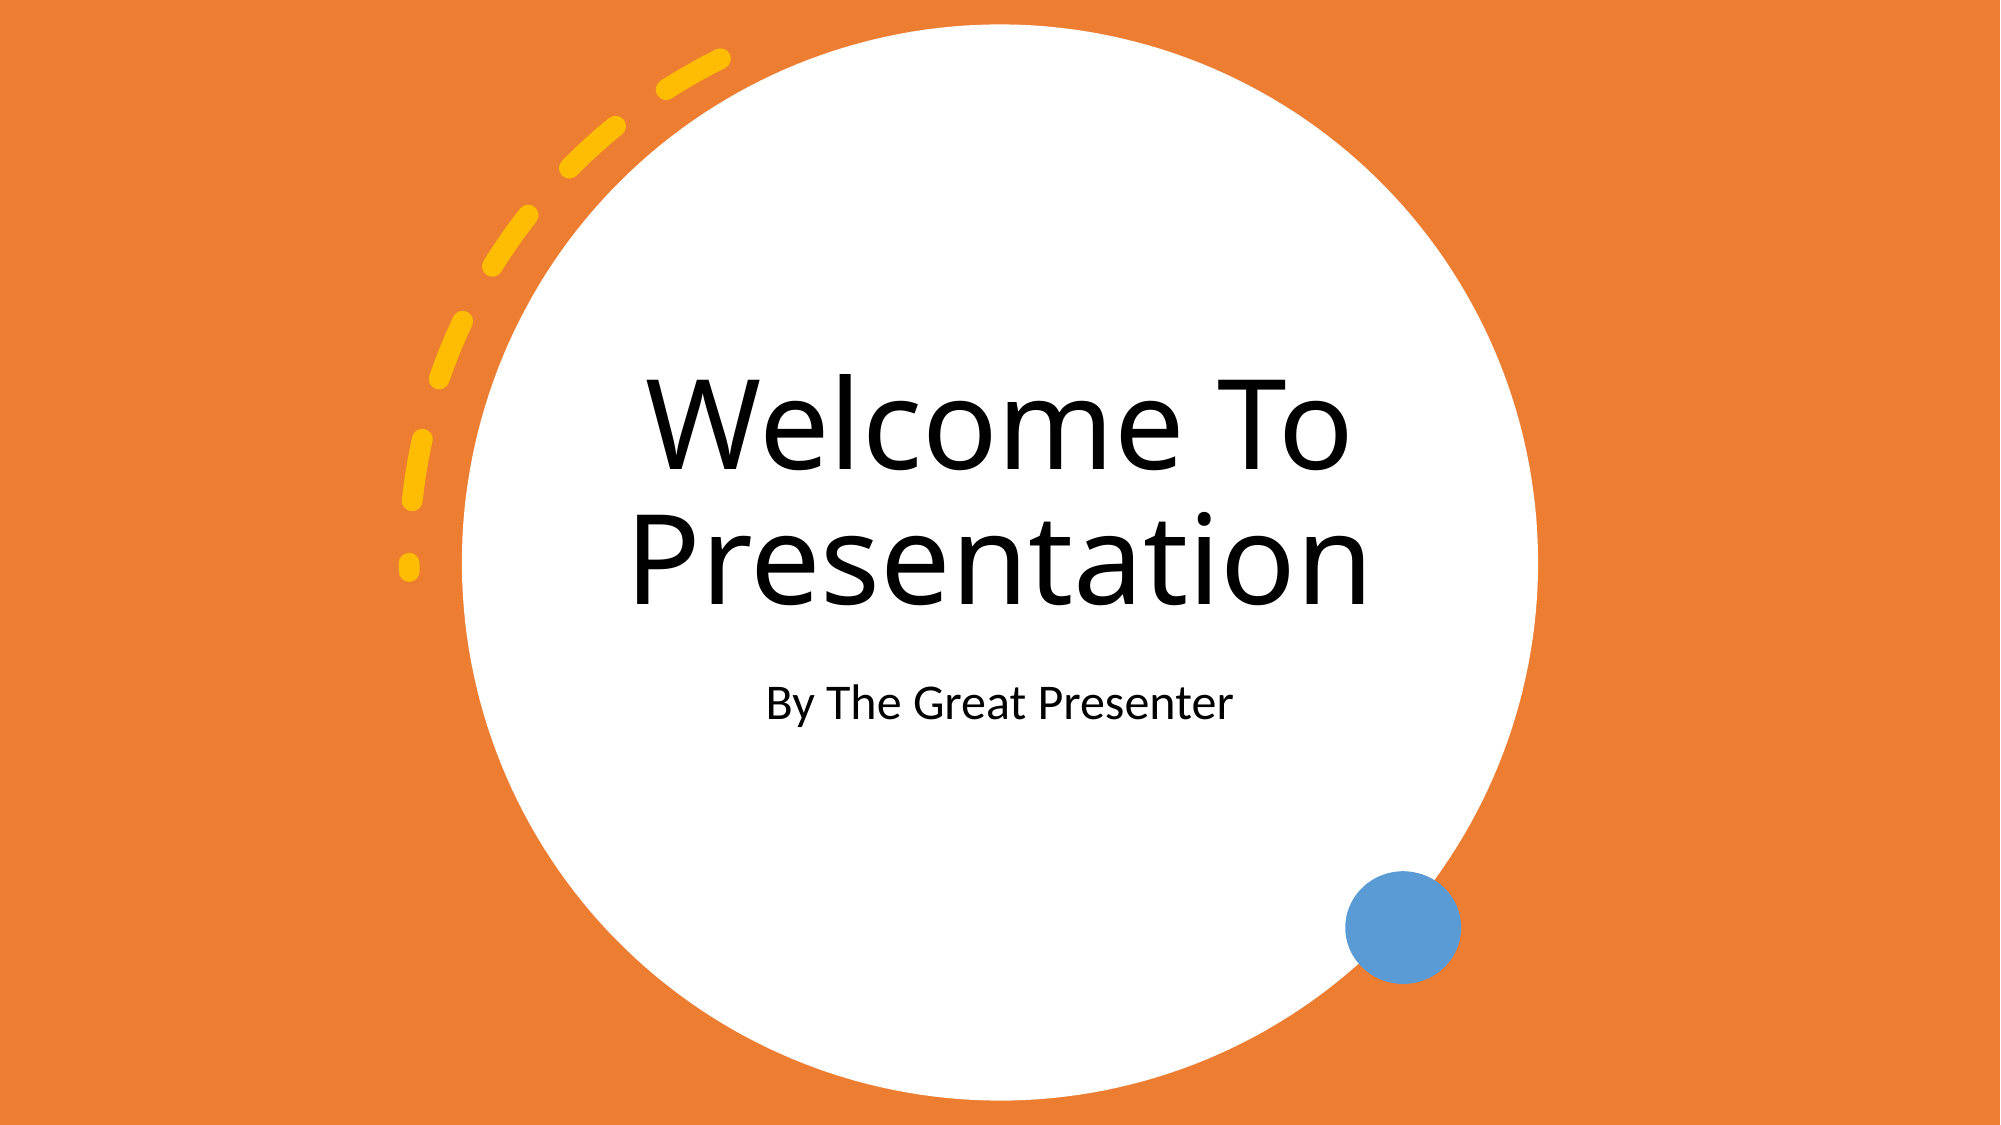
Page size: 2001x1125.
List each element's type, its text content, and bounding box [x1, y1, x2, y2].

subtitle By The Great Presenter [543, 668, 1457, 921]
title Welcome To Presentation [543, 226, 1457, 639]
text_box [0, 0, 2000, 1125]
